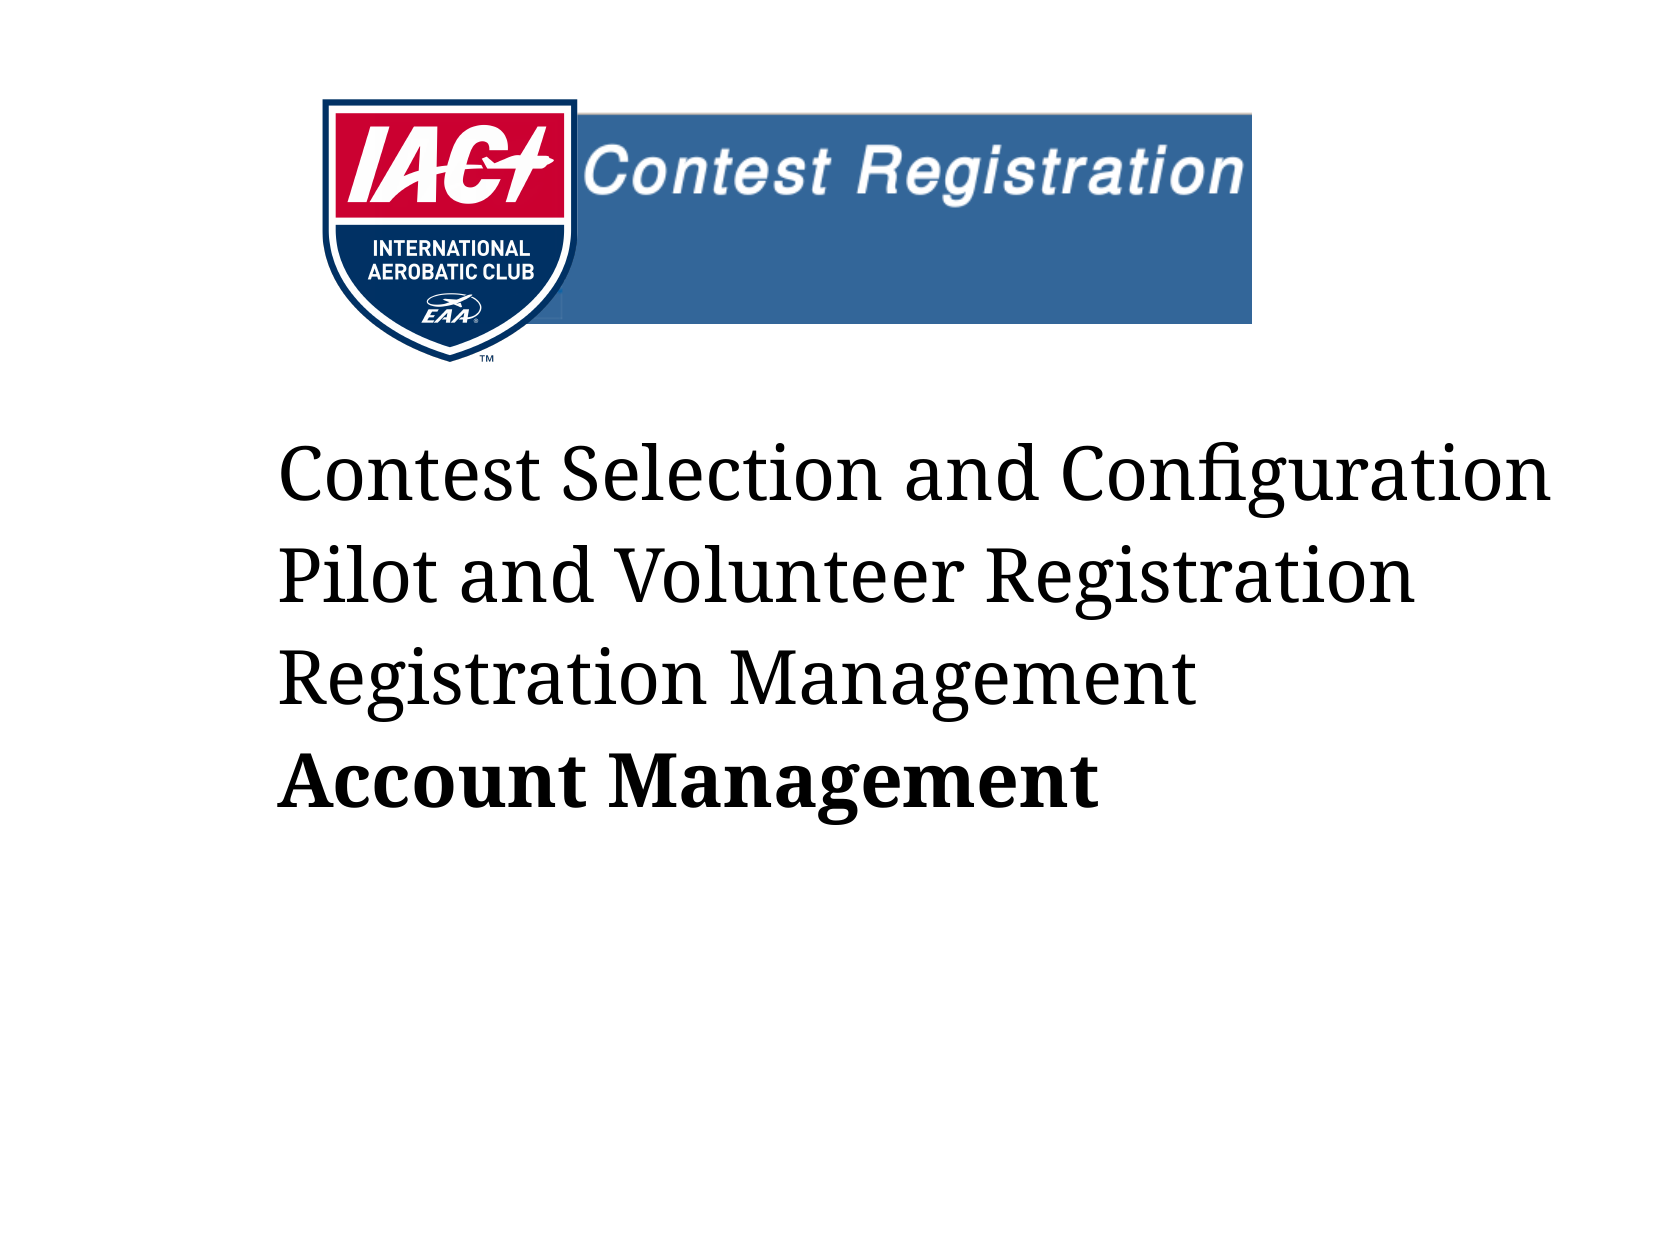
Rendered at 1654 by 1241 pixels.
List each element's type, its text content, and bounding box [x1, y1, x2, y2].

text_box Contest Selection and Configuration Pilot and Volunteer Registration Registration Management Account Management [262, 412, 1576, 1044]
picture [321, 98, 1252, 364]
